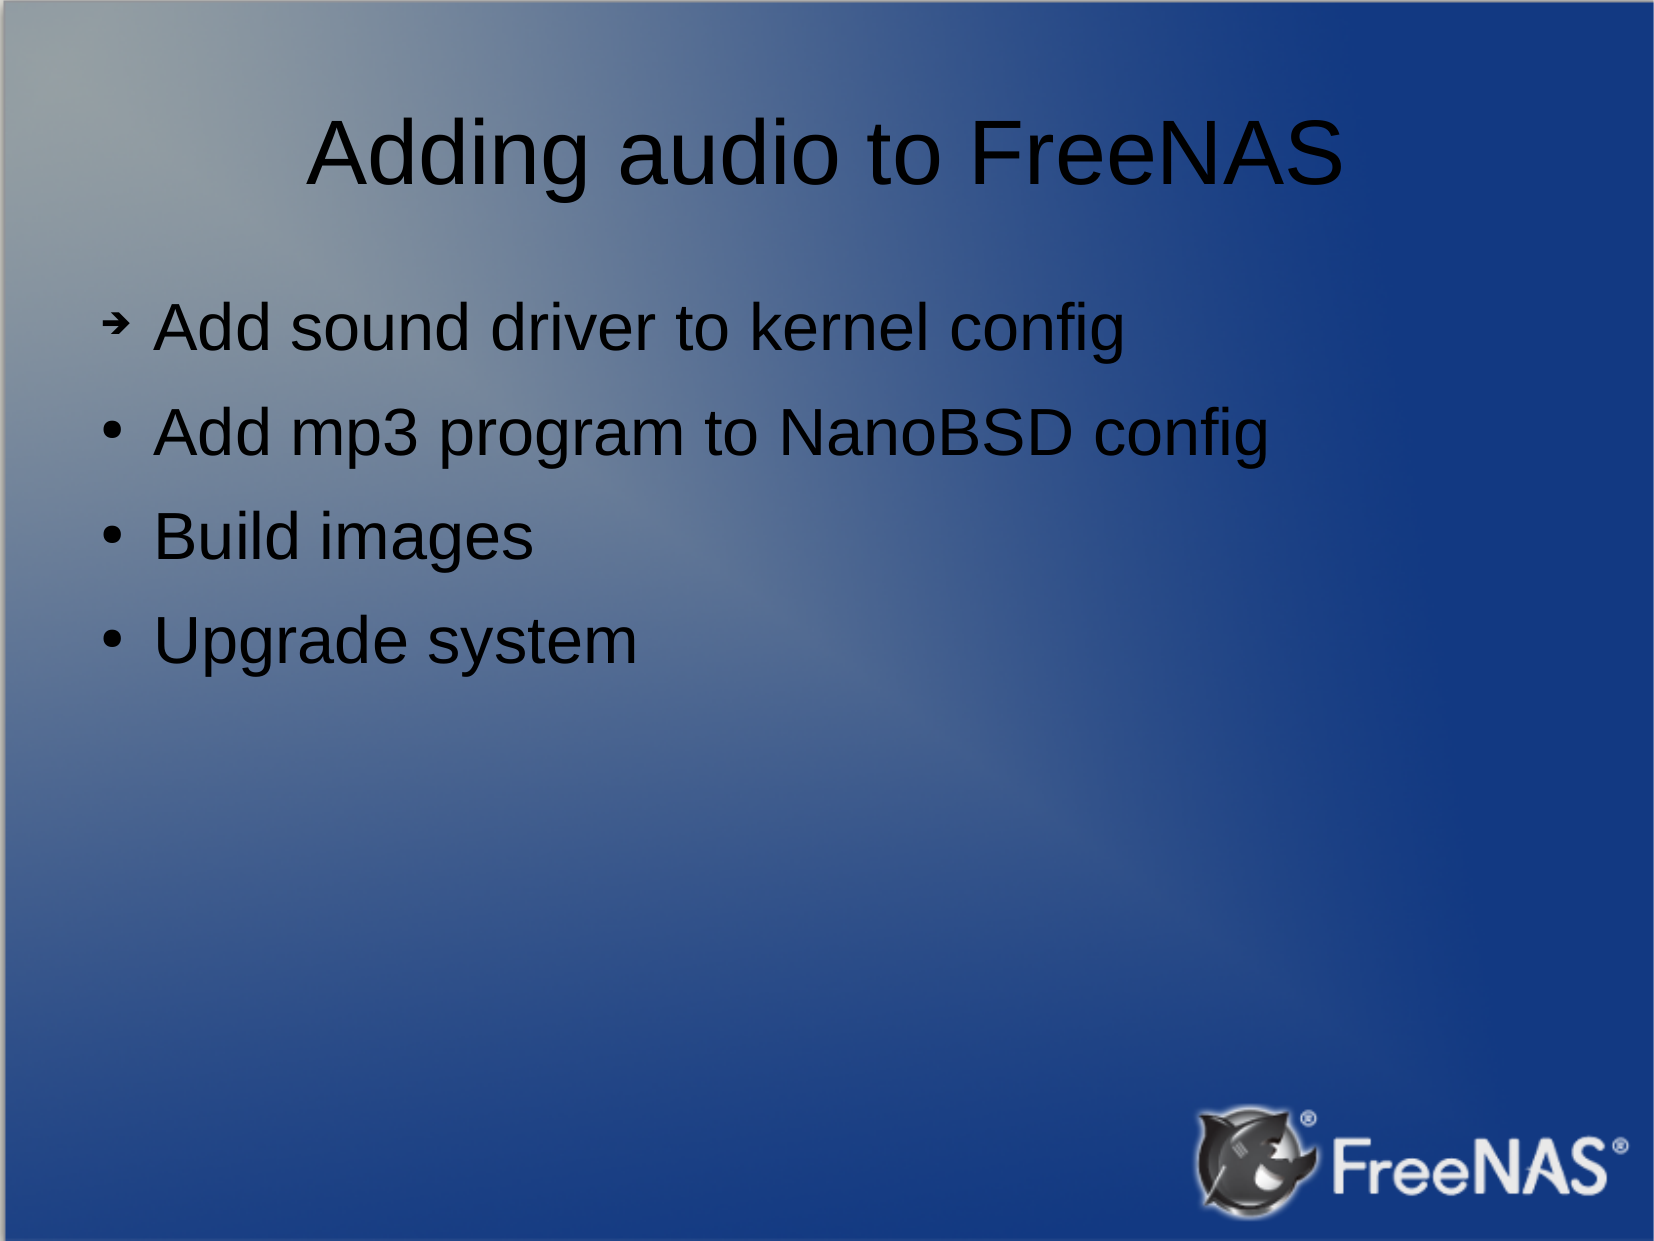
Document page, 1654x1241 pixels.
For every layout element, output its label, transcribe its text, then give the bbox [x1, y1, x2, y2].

picture [0, 0, 1654, 1241]
list Add sound driver to kernel config Add mp3 program to NanoBSD config Build images Upgrade system [82, 290, 1571, 1010]
title Adding audio to FreeNAS [82, 49, 1571, 257]
